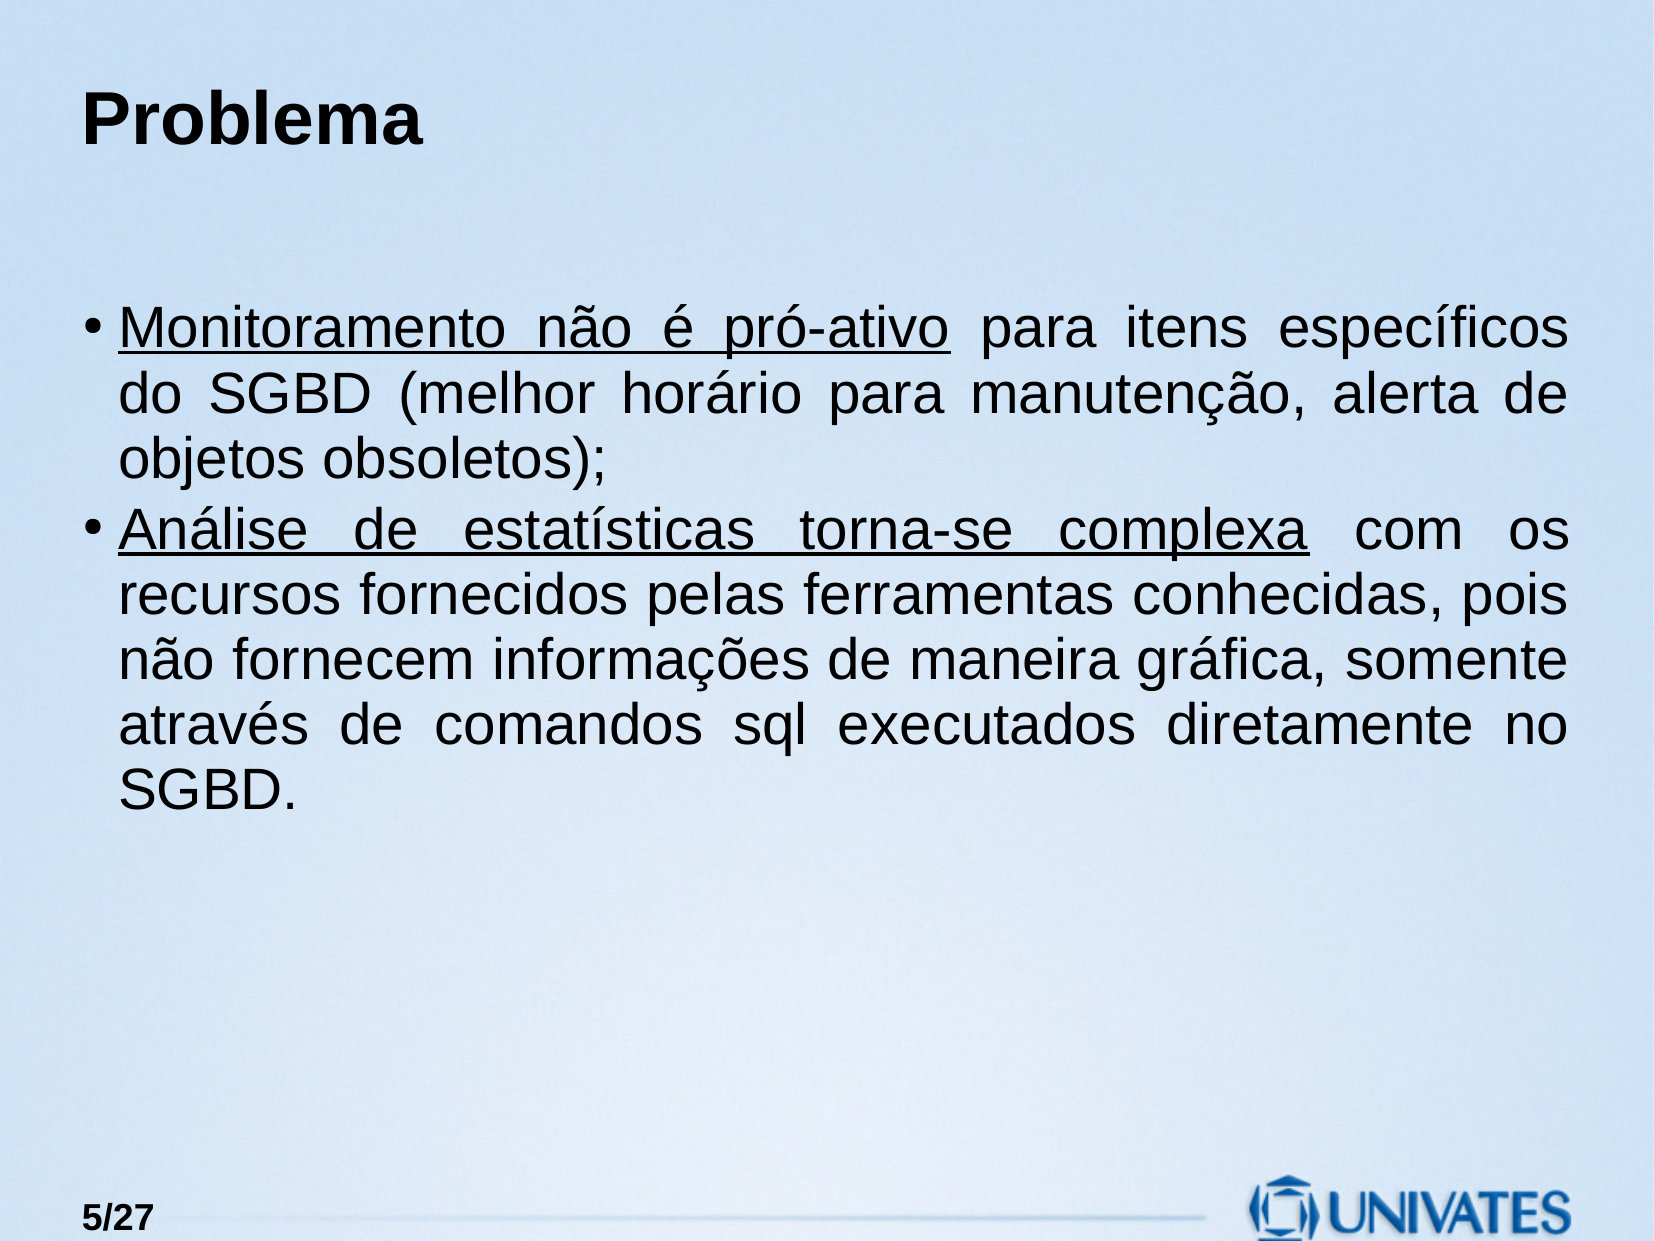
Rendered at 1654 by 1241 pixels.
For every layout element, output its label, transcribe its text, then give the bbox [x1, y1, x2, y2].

title Problema [81, 60, 1570, 184]
subtitle Monitoramento não é pró-ativo para itens específicos do SGBD (melhor horário para manutenção, alerta de objetos obsoletos); Análise de estatísticas torna-se complexa com os recursos fornecidos pelas ferramentas conhecidas, pois não fornecem informações de maneira gráfica, somente através de comandos sql executados diretamente no SGBD. [82, 295, 1571, 885]
